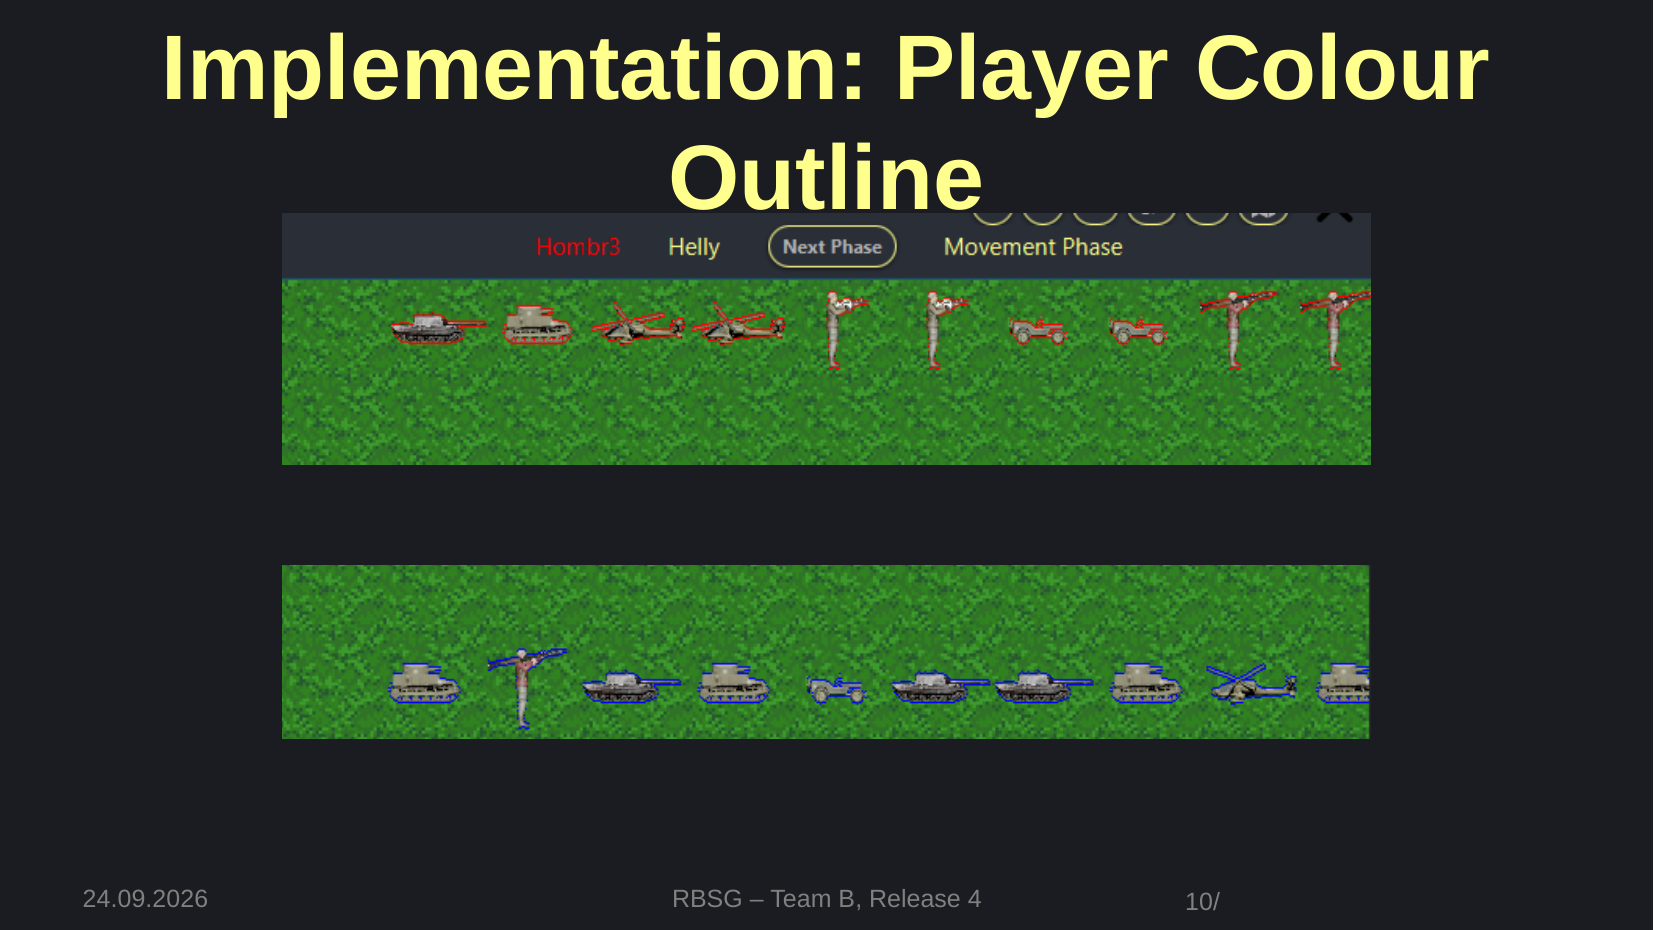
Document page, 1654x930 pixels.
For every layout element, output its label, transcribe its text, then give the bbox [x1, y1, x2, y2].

title Implementation: Player Colour Outline [82, 61, 1571, 173]
text_box / [1185, 885, 1571, 912]
text_box RBSG – Team B, Release 4 [565, 882, 1090, 912]
picture [282, 565, 1371, 739]
text_box 03.09.2019 [82, 882, 468, 912]
picture [282, 213, 1371, 466]
